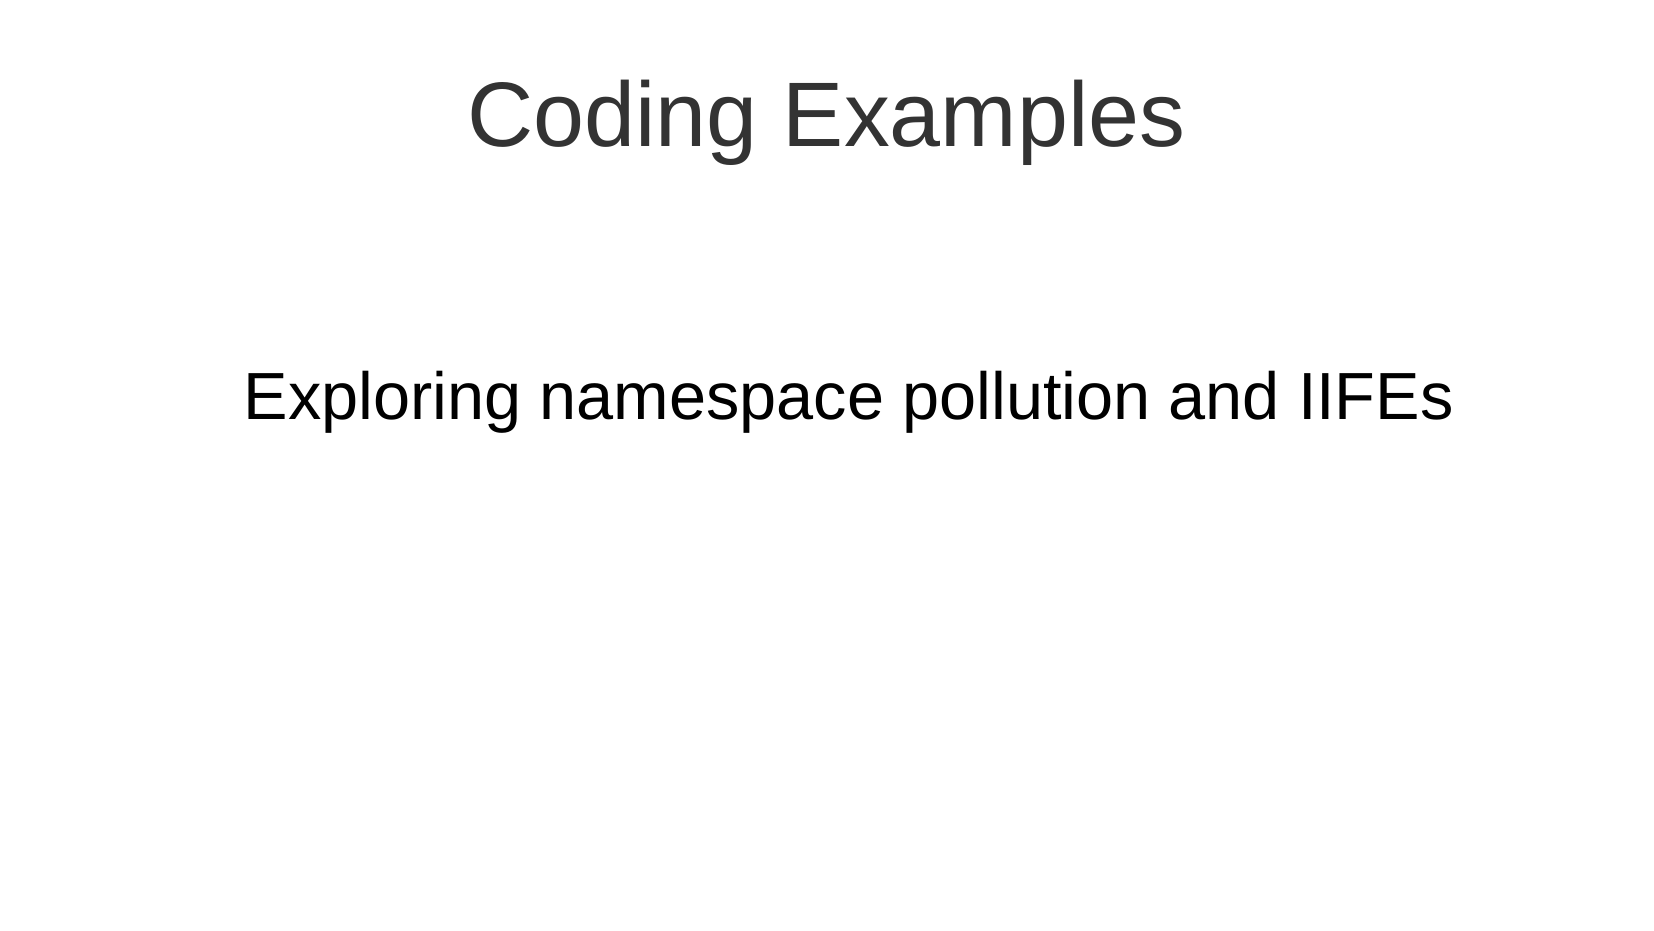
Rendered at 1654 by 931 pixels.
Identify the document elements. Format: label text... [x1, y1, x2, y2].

list Exploring namespace pollution and IIFEs [82, 193, 1546, 811]
title Coding Examples [82, 37, 1571, 193]
